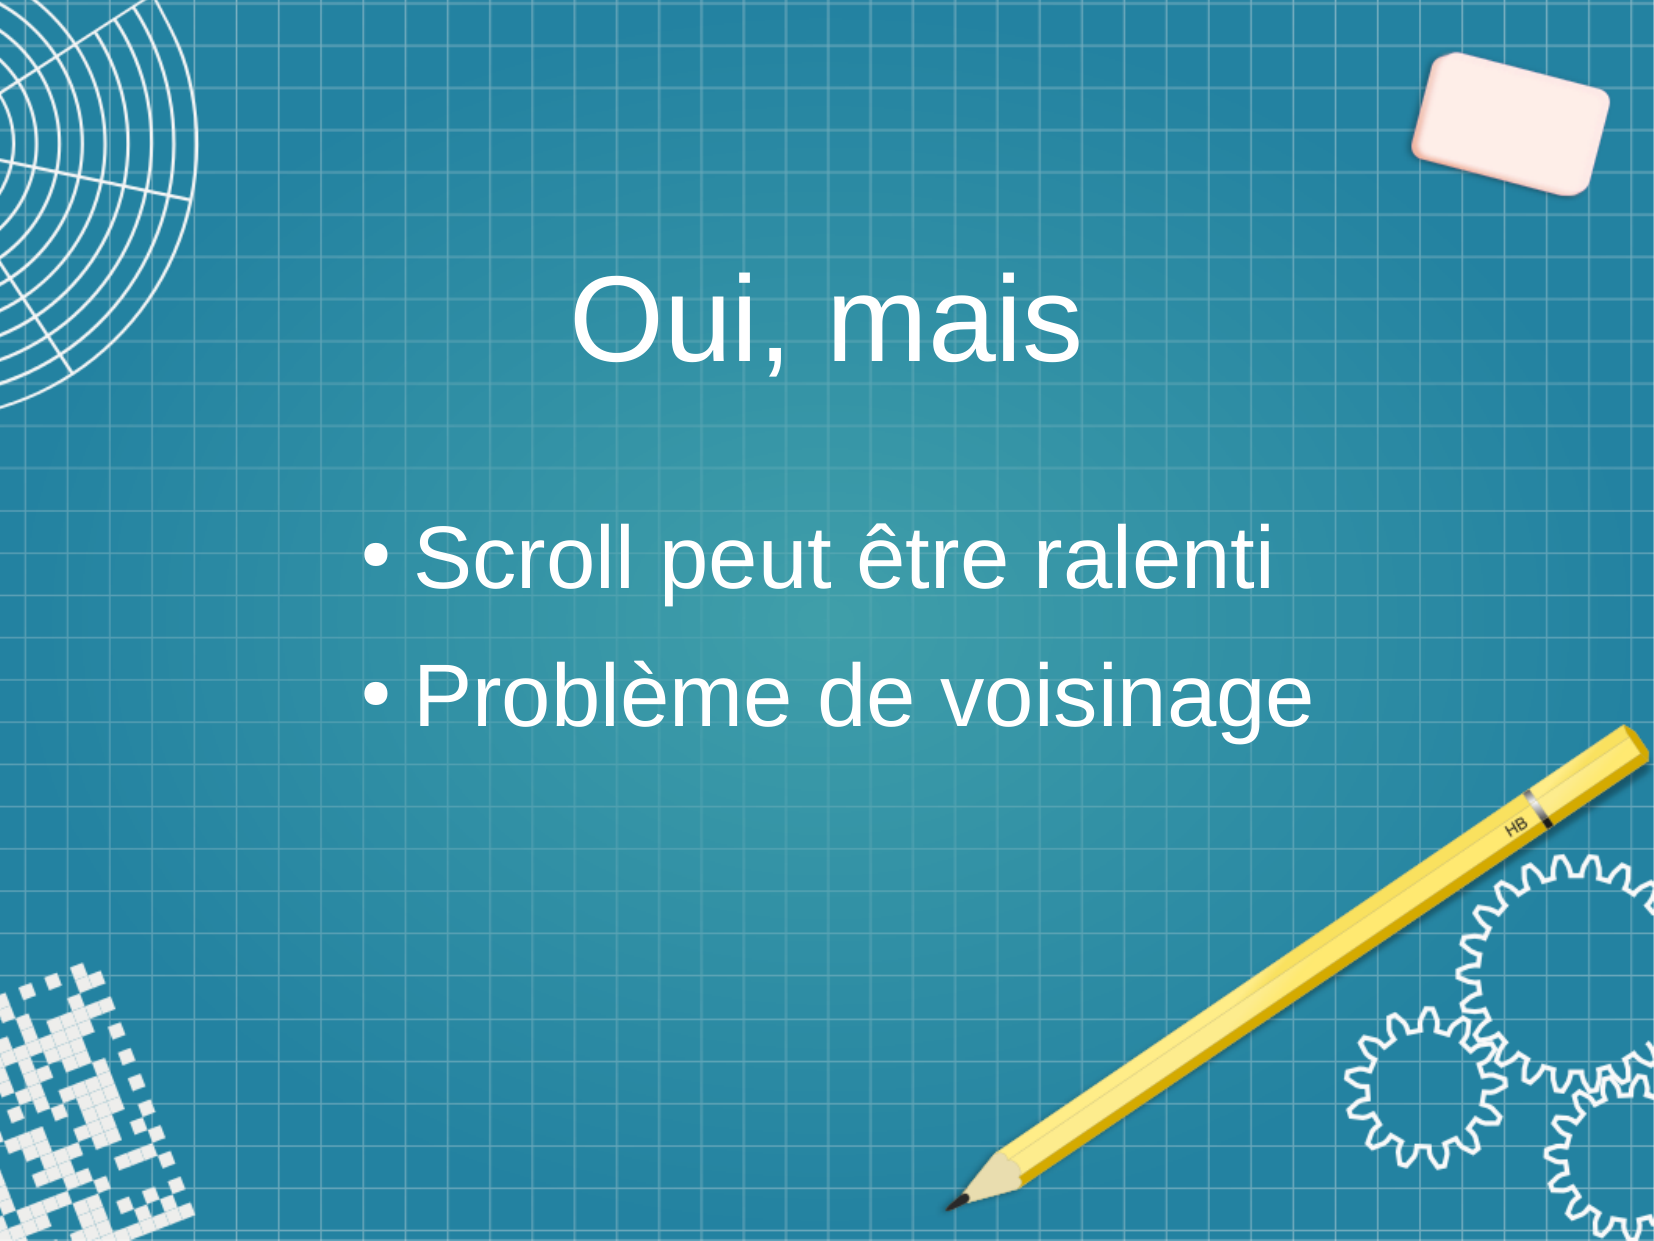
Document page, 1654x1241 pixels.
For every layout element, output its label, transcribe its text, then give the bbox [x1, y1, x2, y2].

picture [0, 0, 1654, 1241]
title Oui, mais [82, 177, 1571, 461]
list Scroll peut être ralenti Problème de voisinage [342, 507, 1501, 815]
